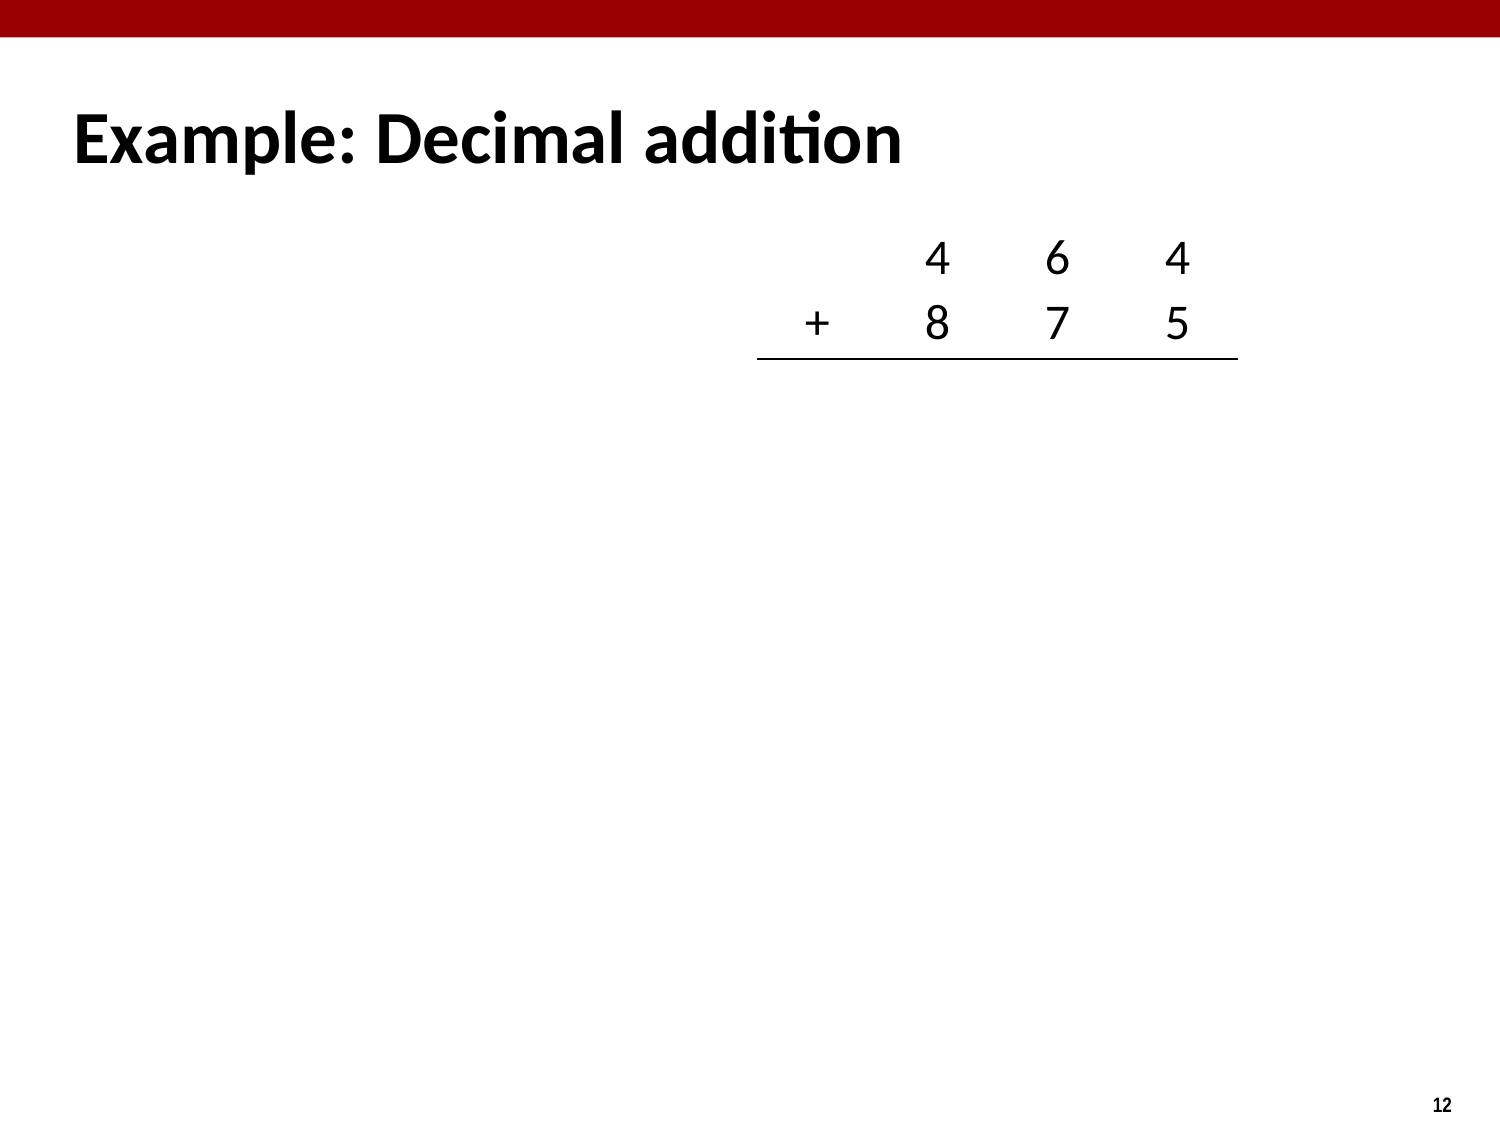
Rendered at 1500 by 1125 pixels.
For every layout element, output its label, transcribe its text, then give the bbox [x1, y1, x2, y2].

table_cell 5 [1118, 295, 1237, 358]
table_cell [638, 360, 757, 419]
table_cell [878, 360, 997, 419]
list [65, 223, 1361, 1040]
table_cell [758, 360, 877, 419]
table_header [638, 230, 757, 293]
table_header [758, 230, 877, 293]
table_cell 8 [878, 295, 997, 358]
table_header 4 [1118, 230, 1237, 293]
table_header 6 [998, 230, 1117, 293]
table_cell [638, 295, 757, 358]
table_cell + [758, 295, 877, 358]
title Example: Decimal addition [58, 71, 1304, 197]
table_header 4 [878, 230, 997, 293]
table_cell [998, 360, 1117, 419]
table_cell [1118, 360, 1237, 419]
table_cell 7 [998, 295, 1117, 358]
